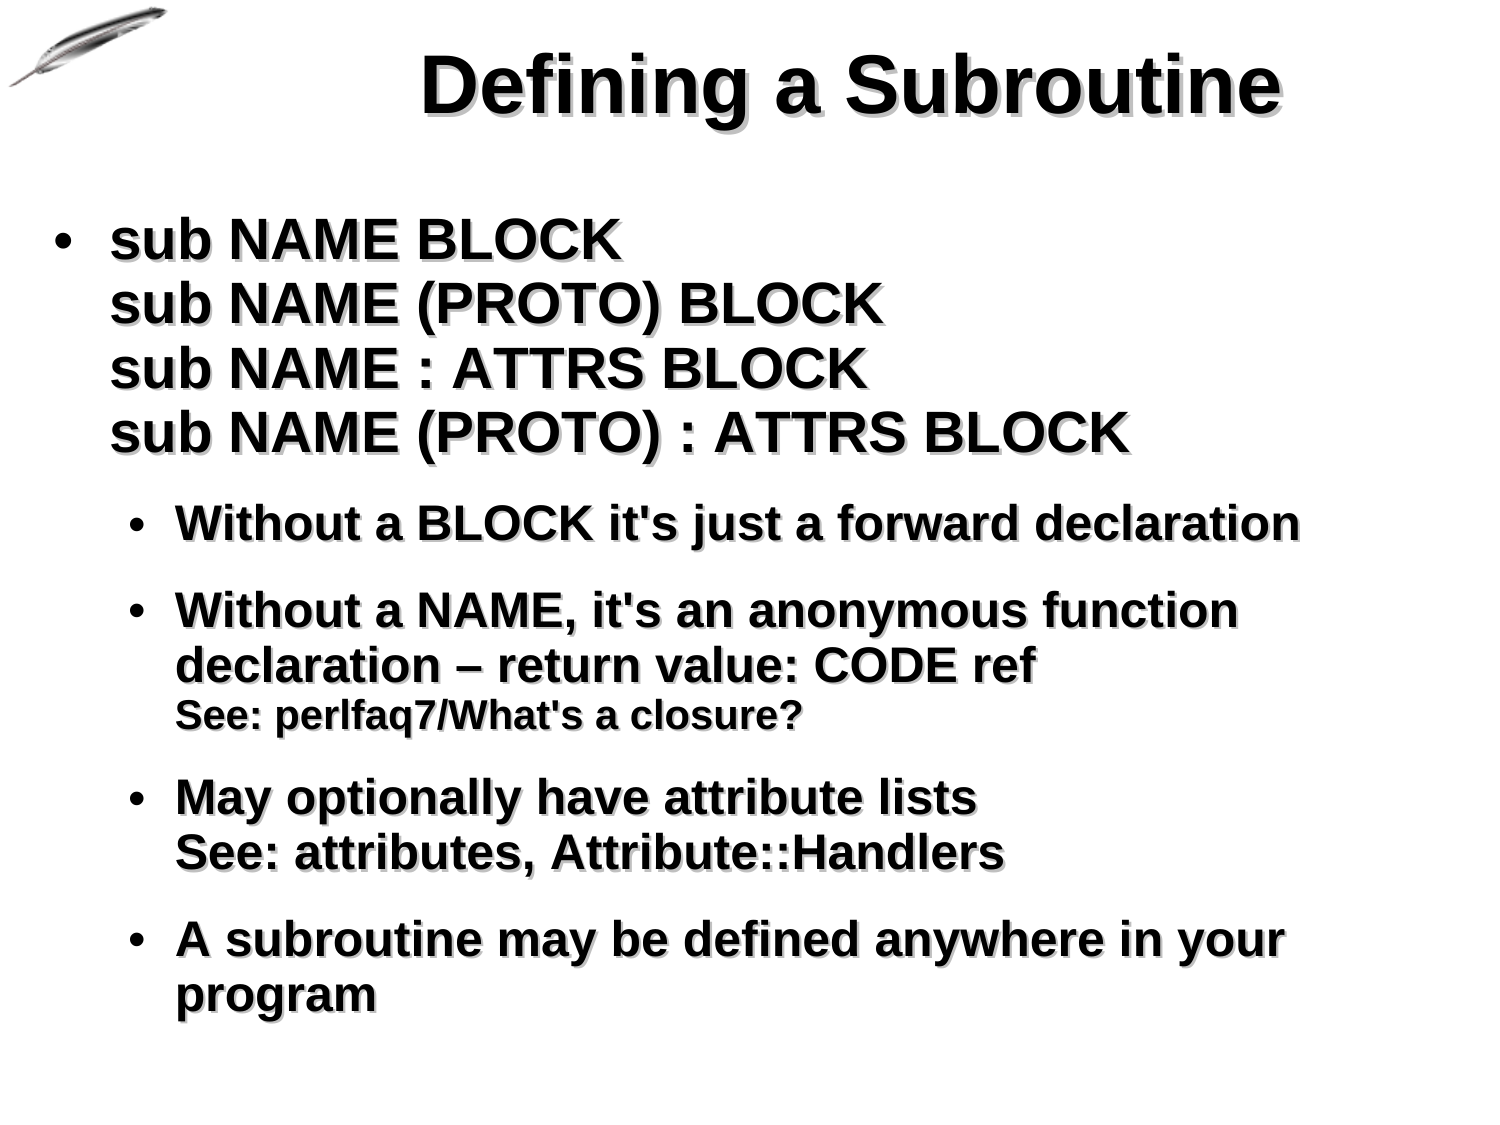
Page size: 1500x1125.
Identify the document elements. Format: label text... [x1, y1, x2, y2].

list sub NAME BLOCK sub NAME (PROTO) BLOCK sub NAME : ATTRS BLOCK sub NAME (PROTO) : ATTRS BLOCK Without a BLOCK it's just a forward declaration Without a NAME, it's an anonymous function declaration – return value: CODE ref See: perlfaq7/What's a closure? May optionally have attribute lists See: attributes, Attribute::Handlers A subroutine may be defined anywhere in your program [53, 207, 1447, 1084]
title Defining a Subroutine [419, 0, 1459, 179]
picture [5, 5, 173, 89]
